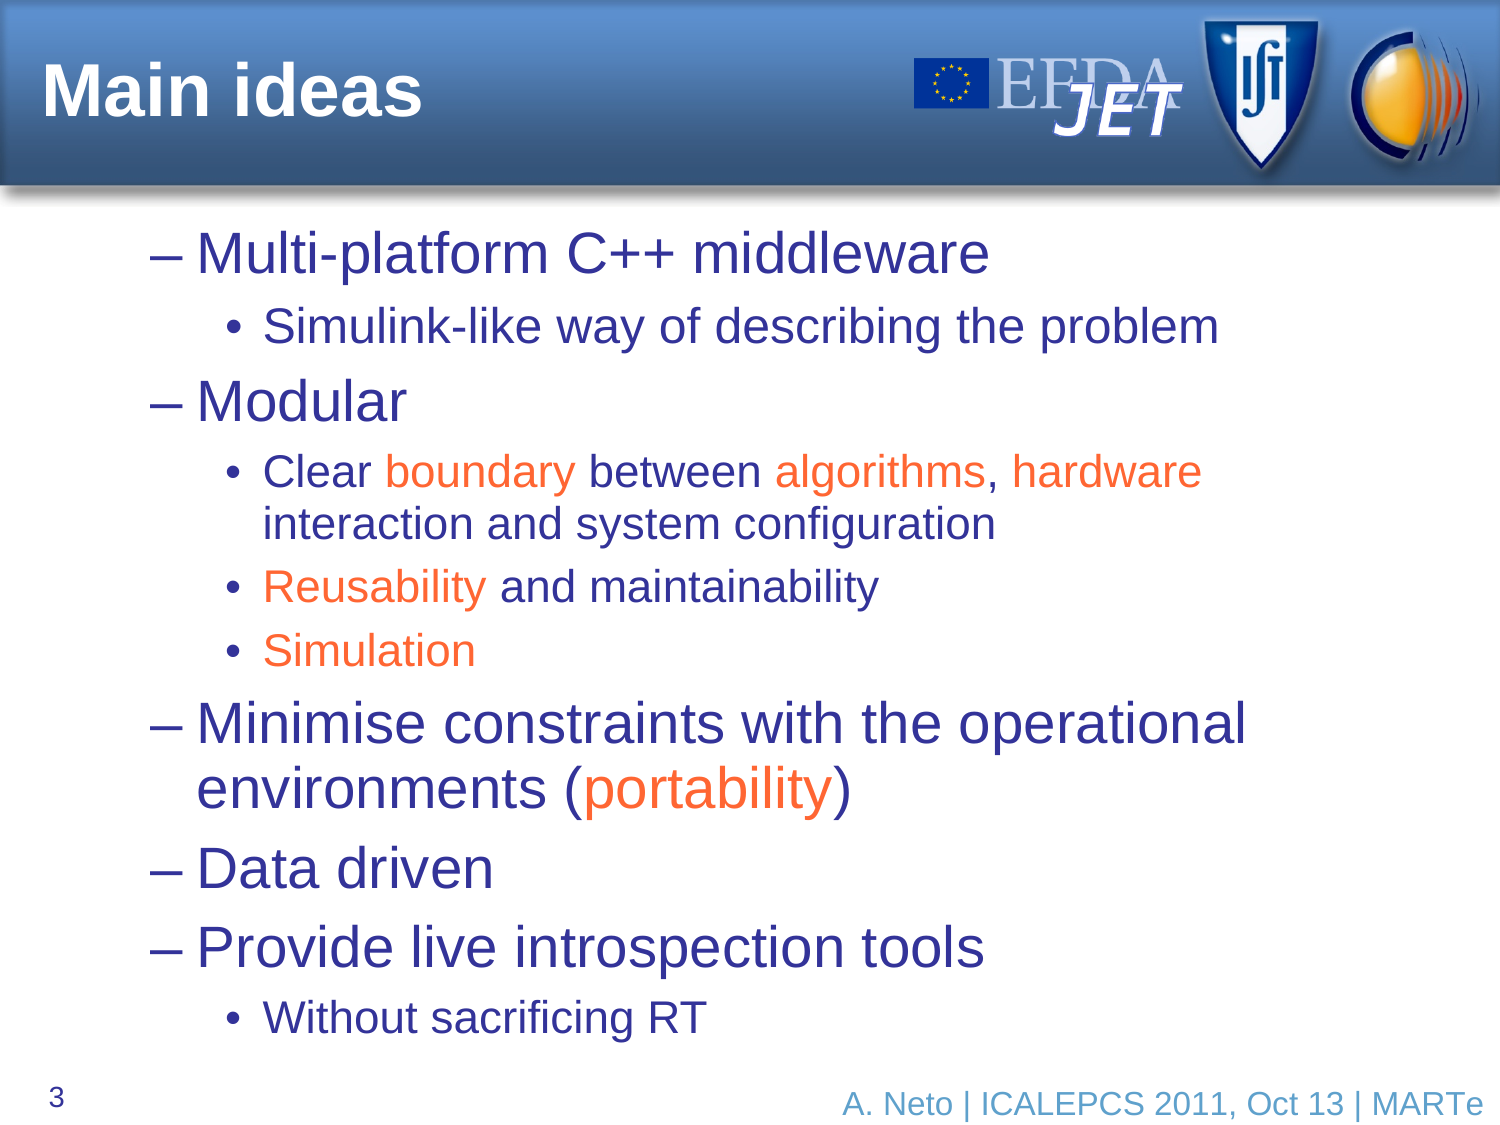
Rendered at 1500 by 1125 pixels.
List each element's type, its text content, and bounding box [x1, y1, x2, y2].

picture [0, 0, 1500, 207]
list Multi-platform C++ middleware Simulink-like way of describing the problem Modular Clear boundary between algorithms, hardware interaction and system configuration Reusability and maintainability Simulation Minimise constraints with the operational environments (portability) Data driven Provide live introspection tools Without sacrificing RT [75, 221, 1426, 1044]
title Main ideas [41, 0, 1129, 188]
